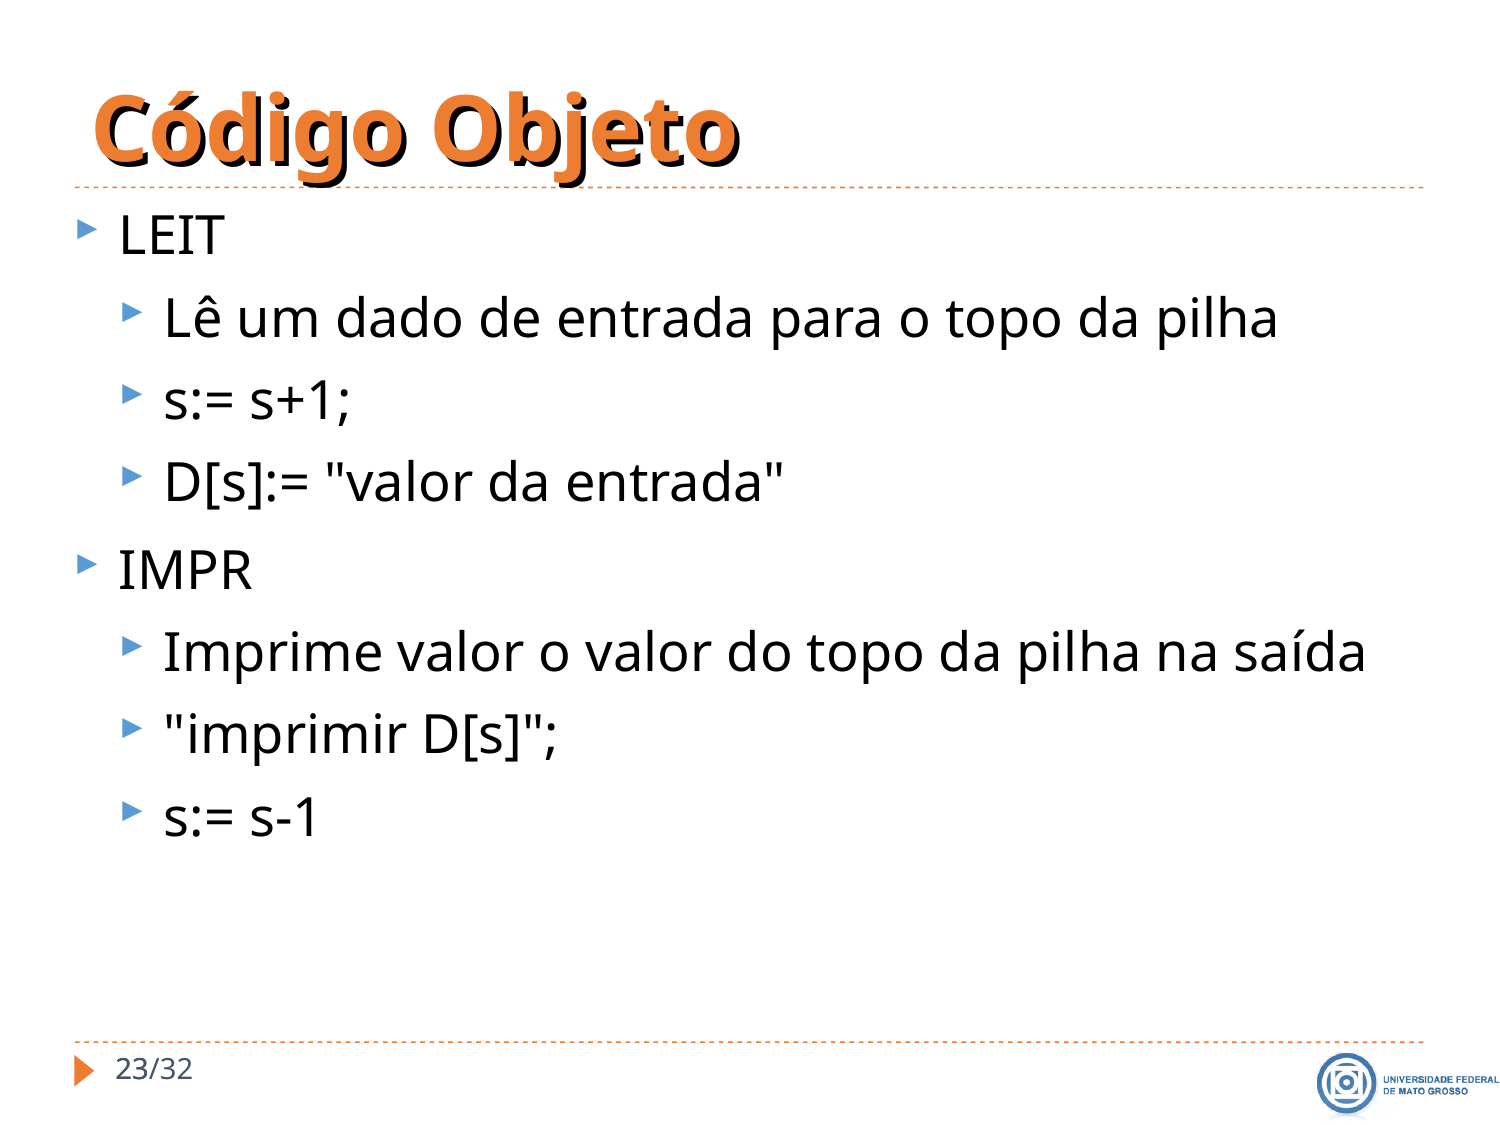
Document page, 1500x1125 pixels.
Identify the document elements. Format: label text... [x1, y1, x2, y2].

list LEIT Lê um dado de entrada para o topo da pilha s:= s+1; D[s]:= "valor da entrada" IMPR Imprime valor o valor do topo da pilha na saída "imprimir D[s]"; s:= s-1 [59, 200, 1410, 1011]
text_box <número> [100, 1042, 426, 1103]
title Código Objeto [75, 24, 1426, 188]
picture [1311, 1048, 1500, 1122]
